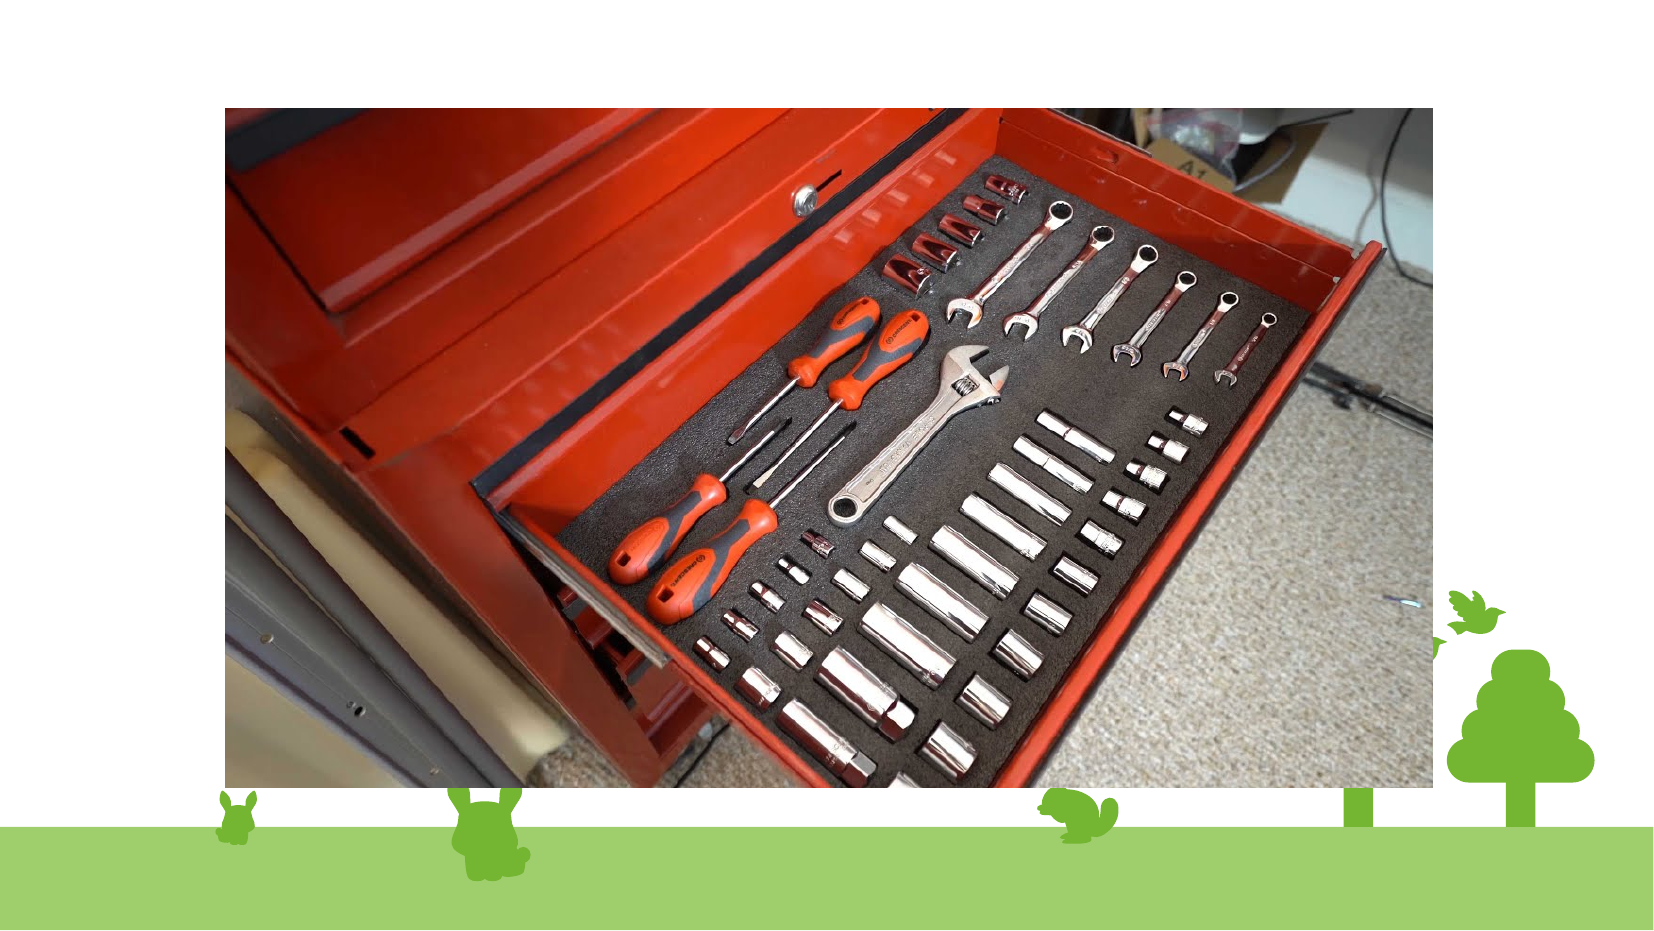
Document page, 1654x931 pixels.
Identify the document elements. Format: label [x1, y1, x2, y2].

picture [225, 108, 1433, 788]
